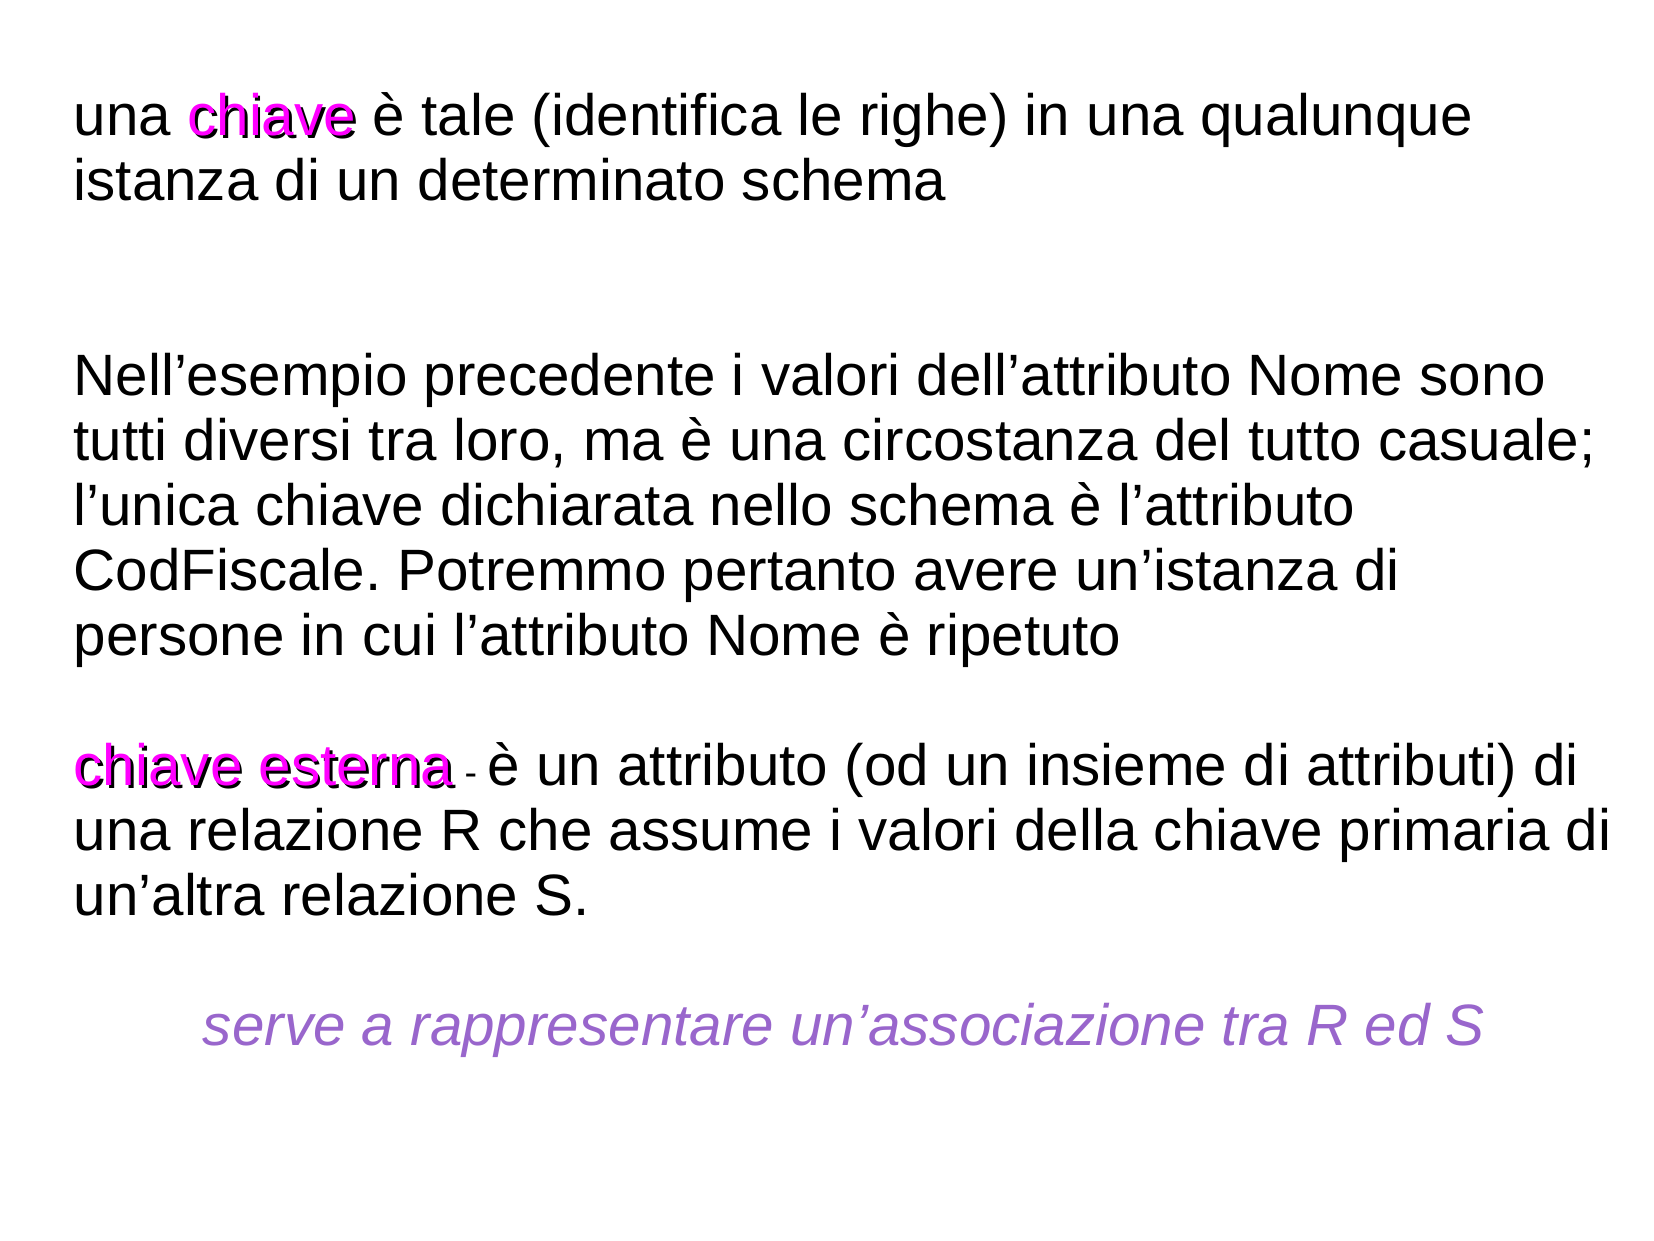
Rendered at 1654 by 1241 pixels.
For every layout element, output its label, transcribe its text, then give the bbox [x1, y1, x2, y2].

text_box una chiave è tale (identifica le righe) in una qualunque istanza di un determinato schema Nell’esempio precedente i valori dell’attributo Nome sono tutti diversi tra loro, ma è una circostanza del tutto casuale; l’unica chiave dichiarata nello schema è l’attributo CodFiscale. Potremmo pertanto avere un’istanza di persone in cui l’attributo Nome è ripetuto chiave esterna - è un attributo (od un insieme di attributi) di una relazione R che assume i valori della chiave primaria di un’altra relazione S. serve a rappresentare un’associazione tra R ed S [59, 75, 1630, 1182]
